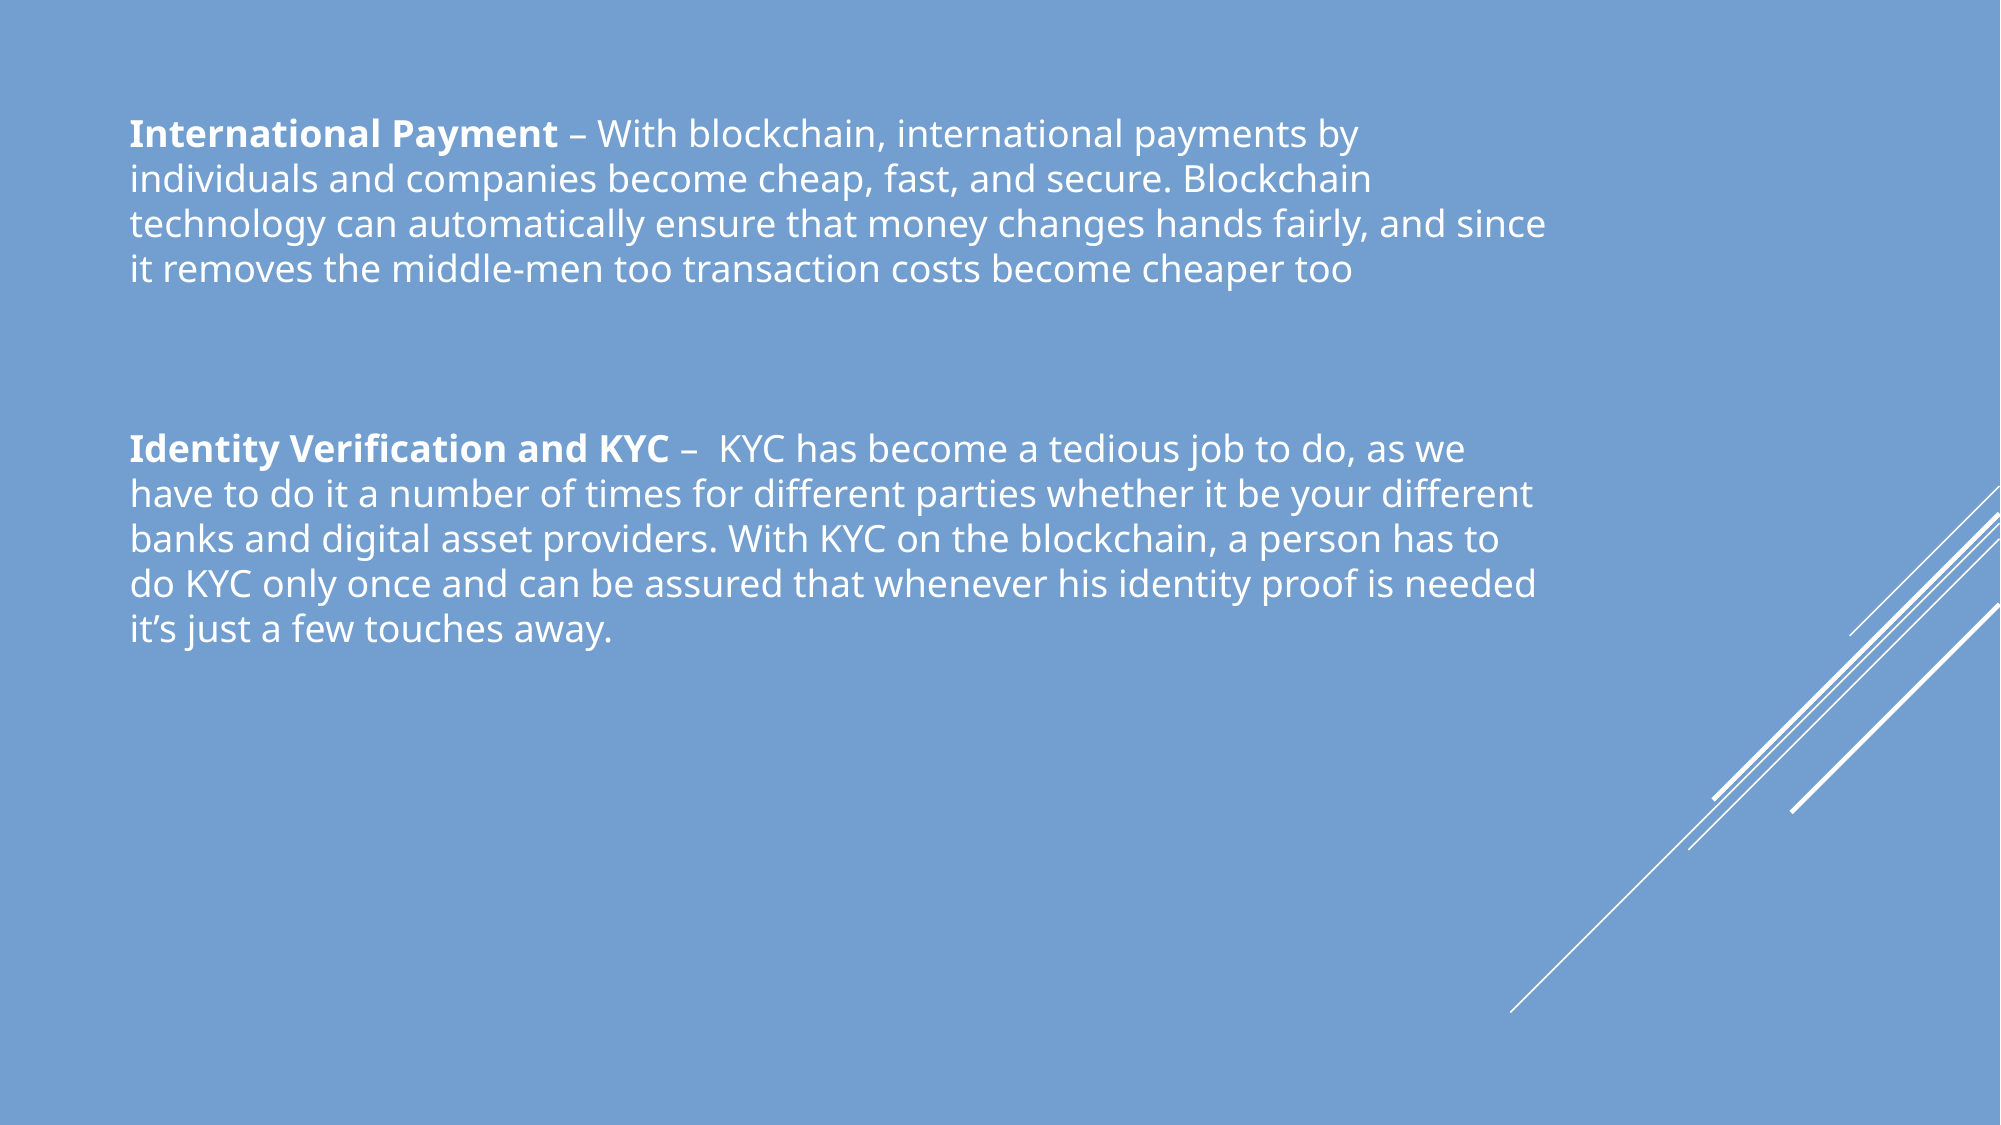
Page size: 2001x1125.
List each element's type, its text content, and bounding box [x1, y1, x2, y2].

text_box International Payment – With blockchain, international payments by individuals and companies become cheap, fast, and secure. Blockchain technology can automatically ensure that money changes hands fairly, and since it removes the middle-men too transaction costs become cheaper too Identity Verification and KYC – KYC has become a tedious job to do, as we have to do it a number of times for different parties whether it be your different banks and digital asset providers. With KYC on the blockchain, a person has to do KYC only once and can be assured that whenever his identity proof is needed it’s just a few touches away. [114, 102, 1568, 896]
